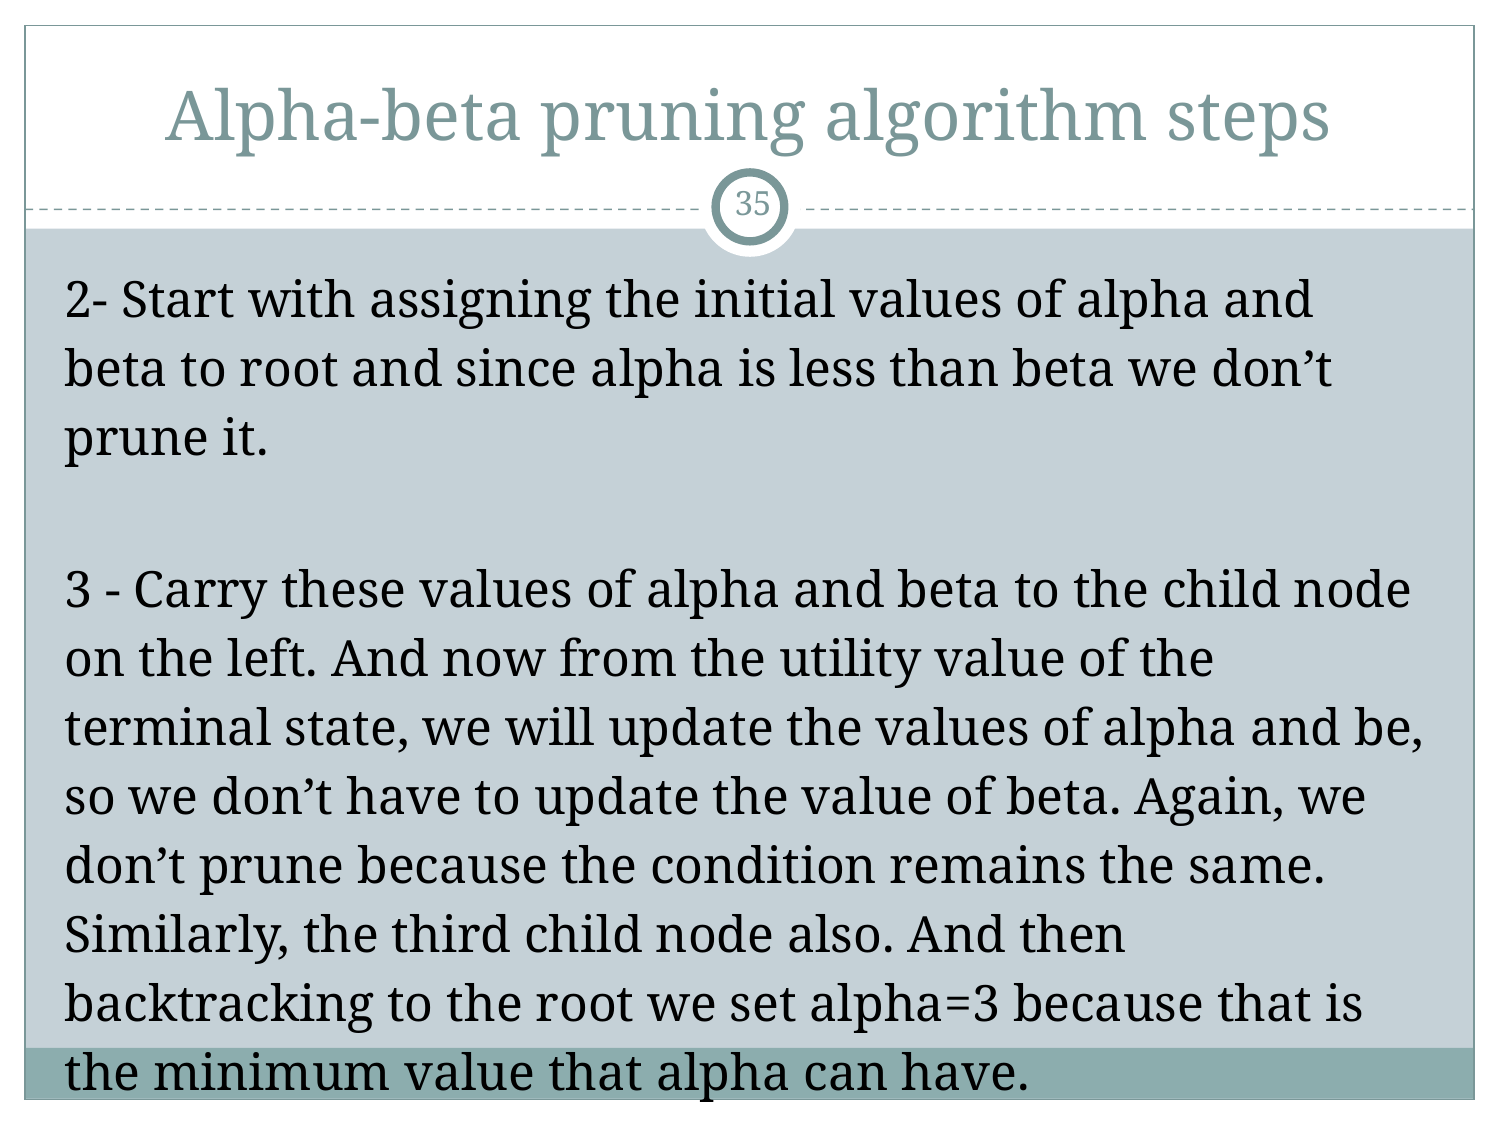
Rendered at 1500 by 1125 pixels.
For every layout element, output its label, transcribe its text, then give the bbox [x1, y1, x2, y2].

slide_number <number> [715, 168, 791, 241]
list 2- Start with assigning the initial values of alpha and beta to root and since alpha is less than beta we don’t prune it. 3 - Carry these values of alpha and beta to the child node on the left. And now from the utility value of the terminal state, we will update the values of alpha and be, so we don’t have to update the value of beta. Again, we don’t prune because the condition remains the same. Similarly, the third child node also. And then backtracking to the root we set alpha=3 because that is the minimum value that alpha can have. [49, 250, 1445, 1001]
title Alpha-beta pruning algorithm steps [49, 37, 1450, 162]
